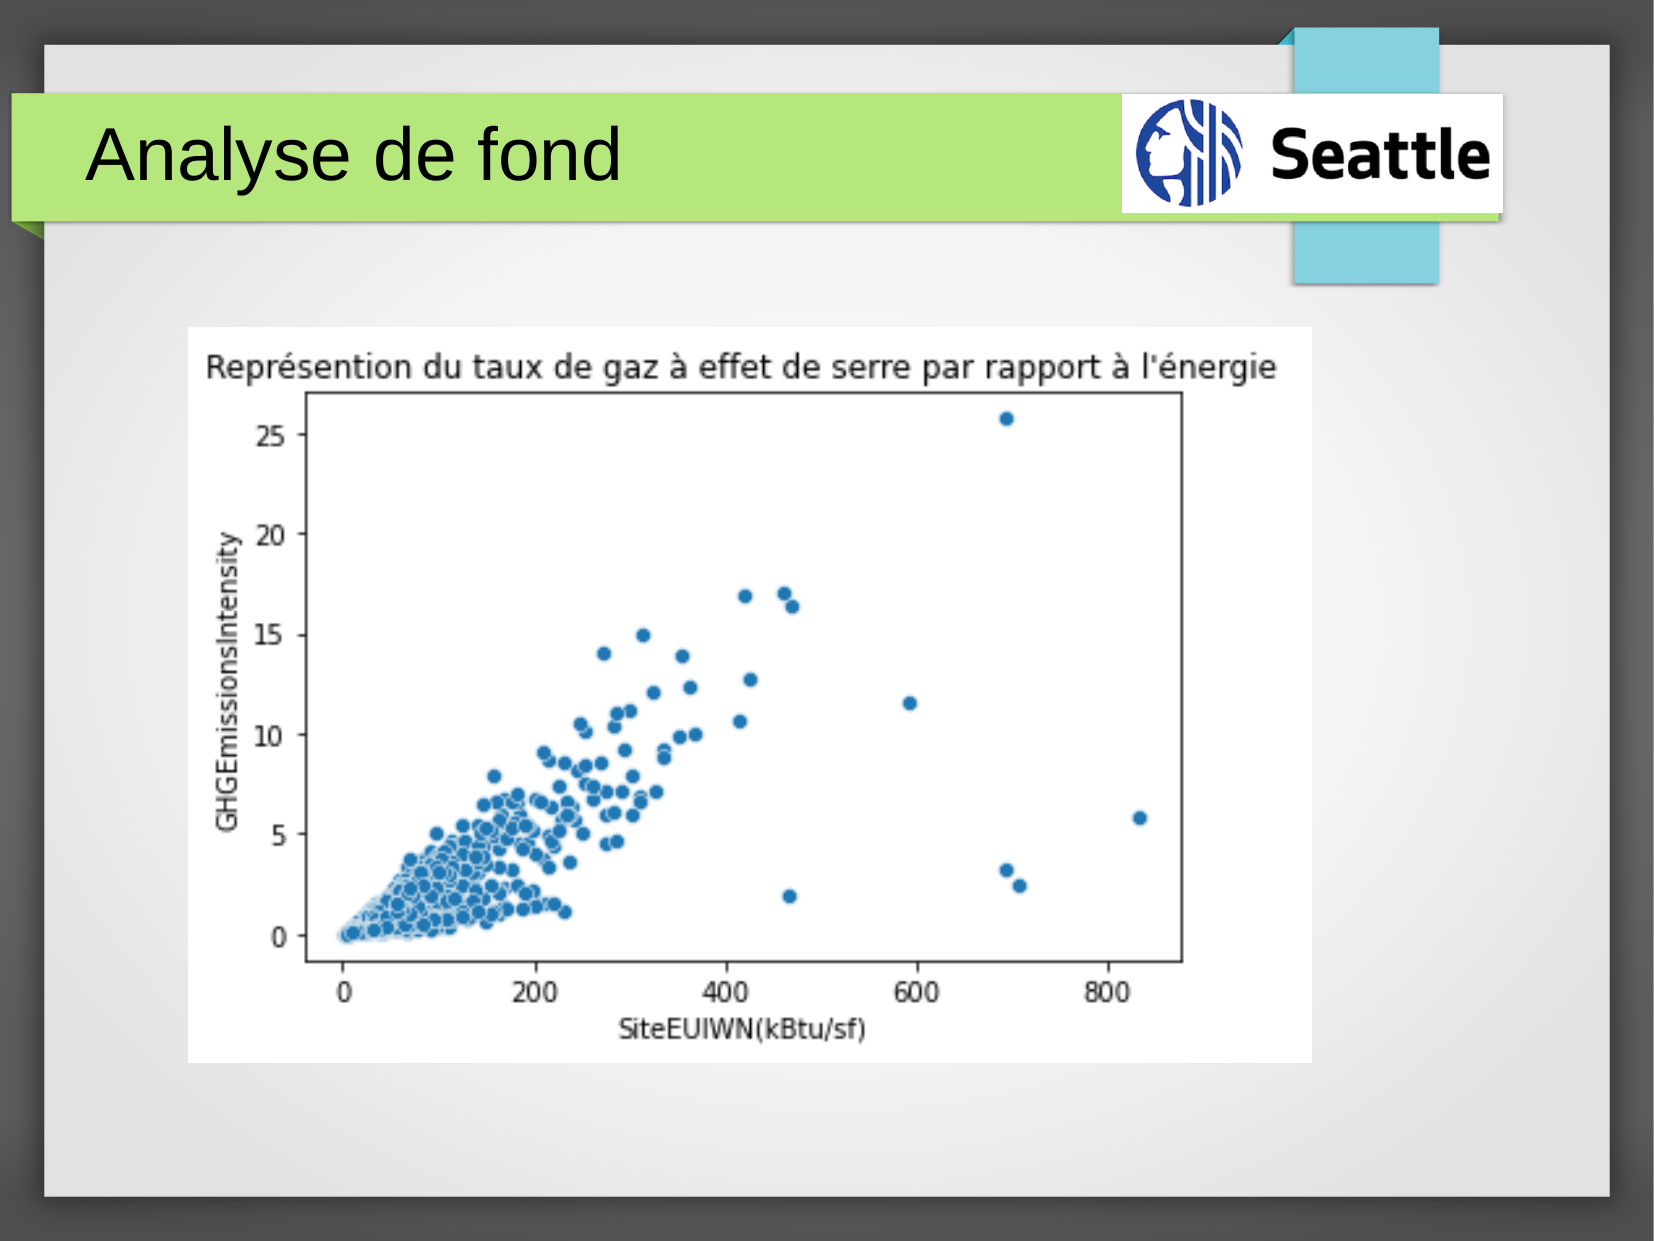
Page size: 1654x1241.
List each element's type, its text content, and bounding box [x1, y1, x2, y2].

picture [0, 0, 1654, 1241]
title Analyse de fond [23, 95, 1205, 214]
